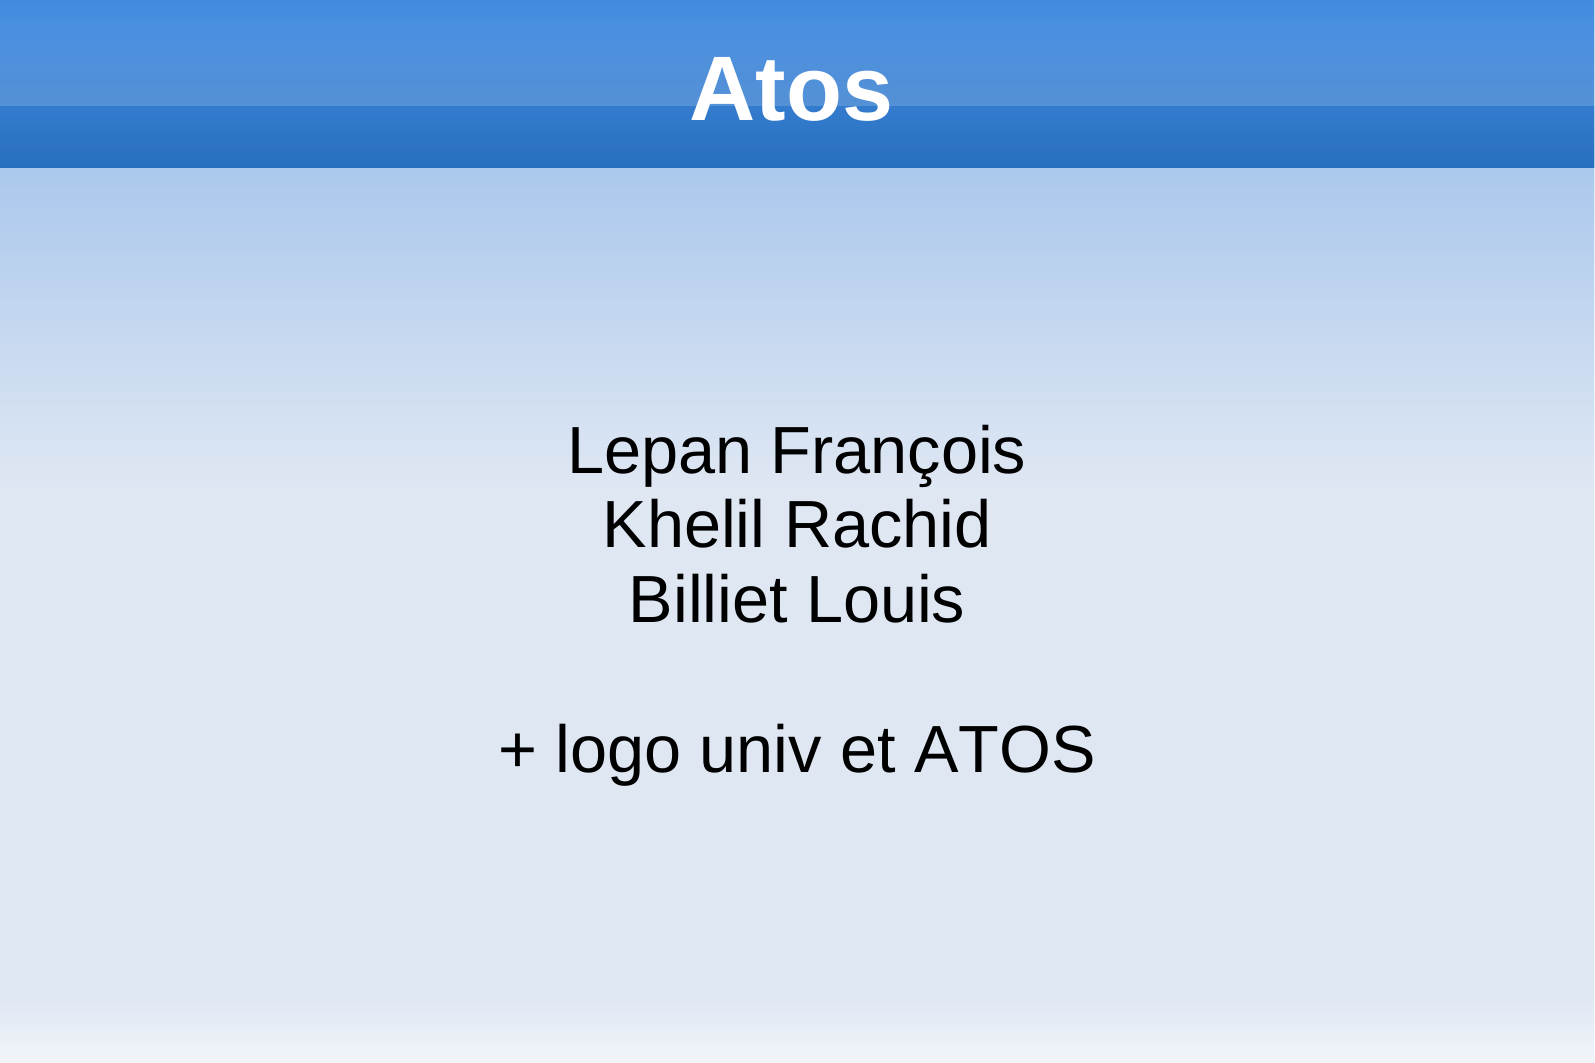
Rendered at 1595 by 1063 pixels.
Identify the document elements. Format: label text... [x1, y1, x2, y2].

subtitle Lepan François Khelil Rachid Billiet Louis + logo univ et ATOS [79, 256, 1515, 943]
title Atos [74, 0, 1510, 178]
picture [0, 0, 1595, 1063]
